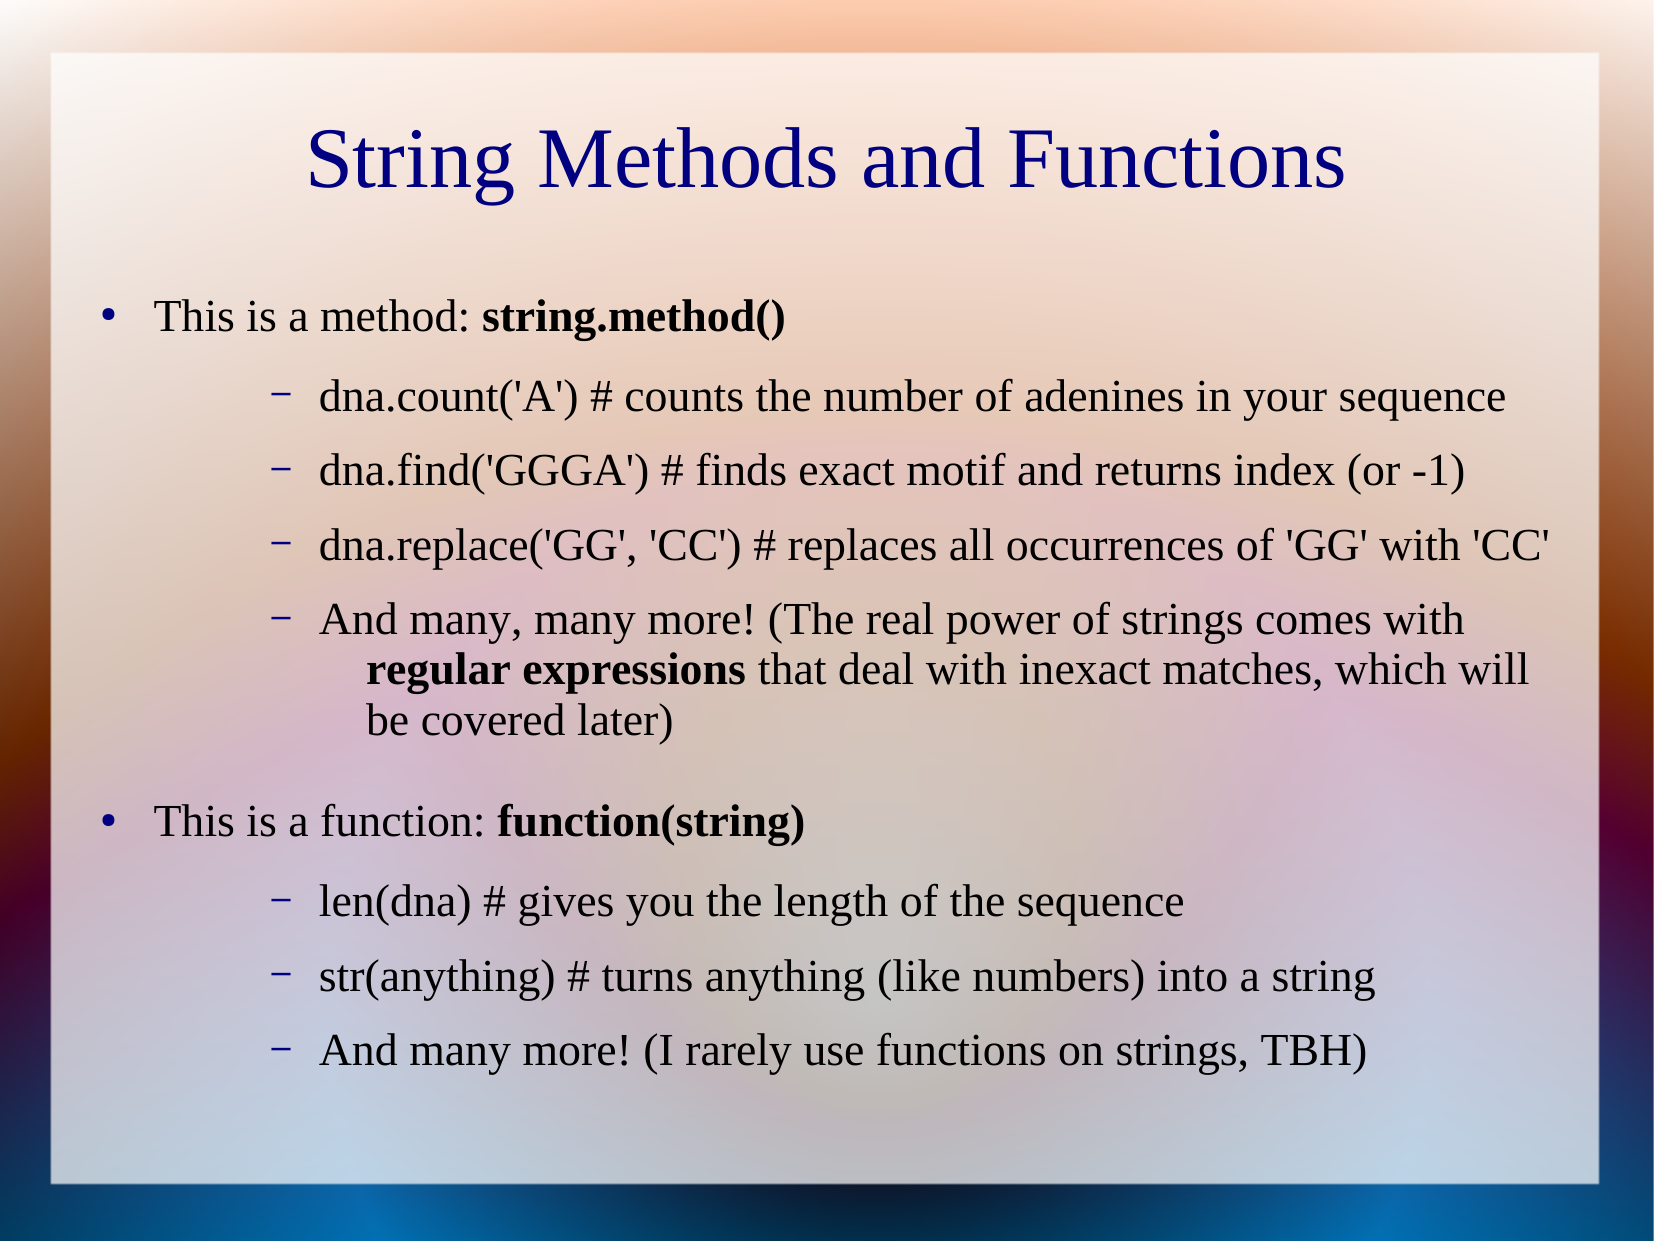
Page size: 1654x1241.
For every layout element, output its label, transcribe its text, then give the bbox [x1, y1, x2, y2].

picture [0, 0, 1654, 1241]
title String Methods and Functions [82, 55, 1571, 263]
list This is a method: string.method() dna.count('A') # counts the number of adenines in your sequence dna.find('GGGA') # finds exact motif and returns index (or -1) dna.replace('GG', 'CC') # replaces all occurrences of 'GG' with 'CC' And many, many more! (The real power of strings comes with regular expressions that deal with inexact matches, which will be covered later) [82, 290, 1571, 795]
list This is a function: function(string) len(dna) # gives you the length of the sequence str(anything) # turns anything (like numbers) into a string And many more! (I rarely use functions on strings, TBH) [82, 795, 1571, 1139]
